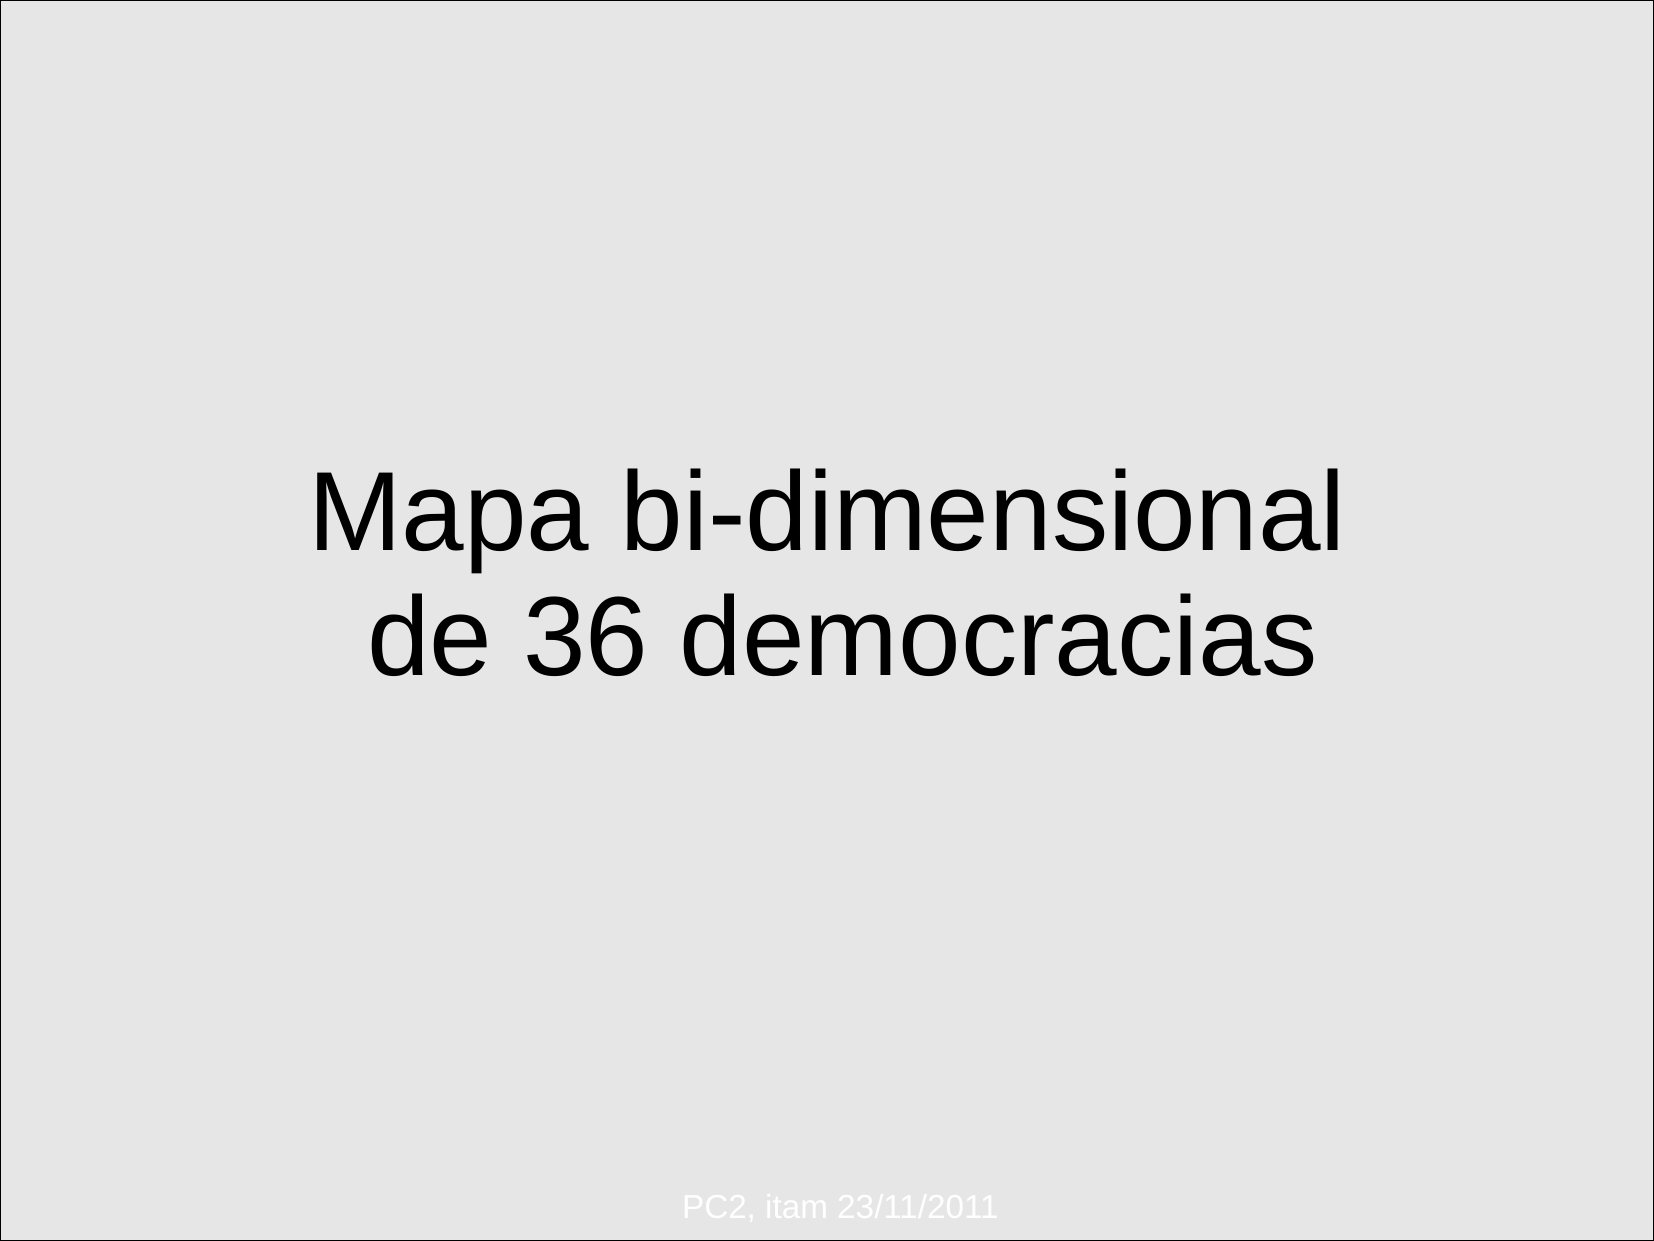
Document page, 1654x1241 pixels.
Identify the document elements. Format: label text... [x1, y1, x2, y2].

title Mapa bi-dimensional de 36 democracias [82, 303, 1571, 845]
